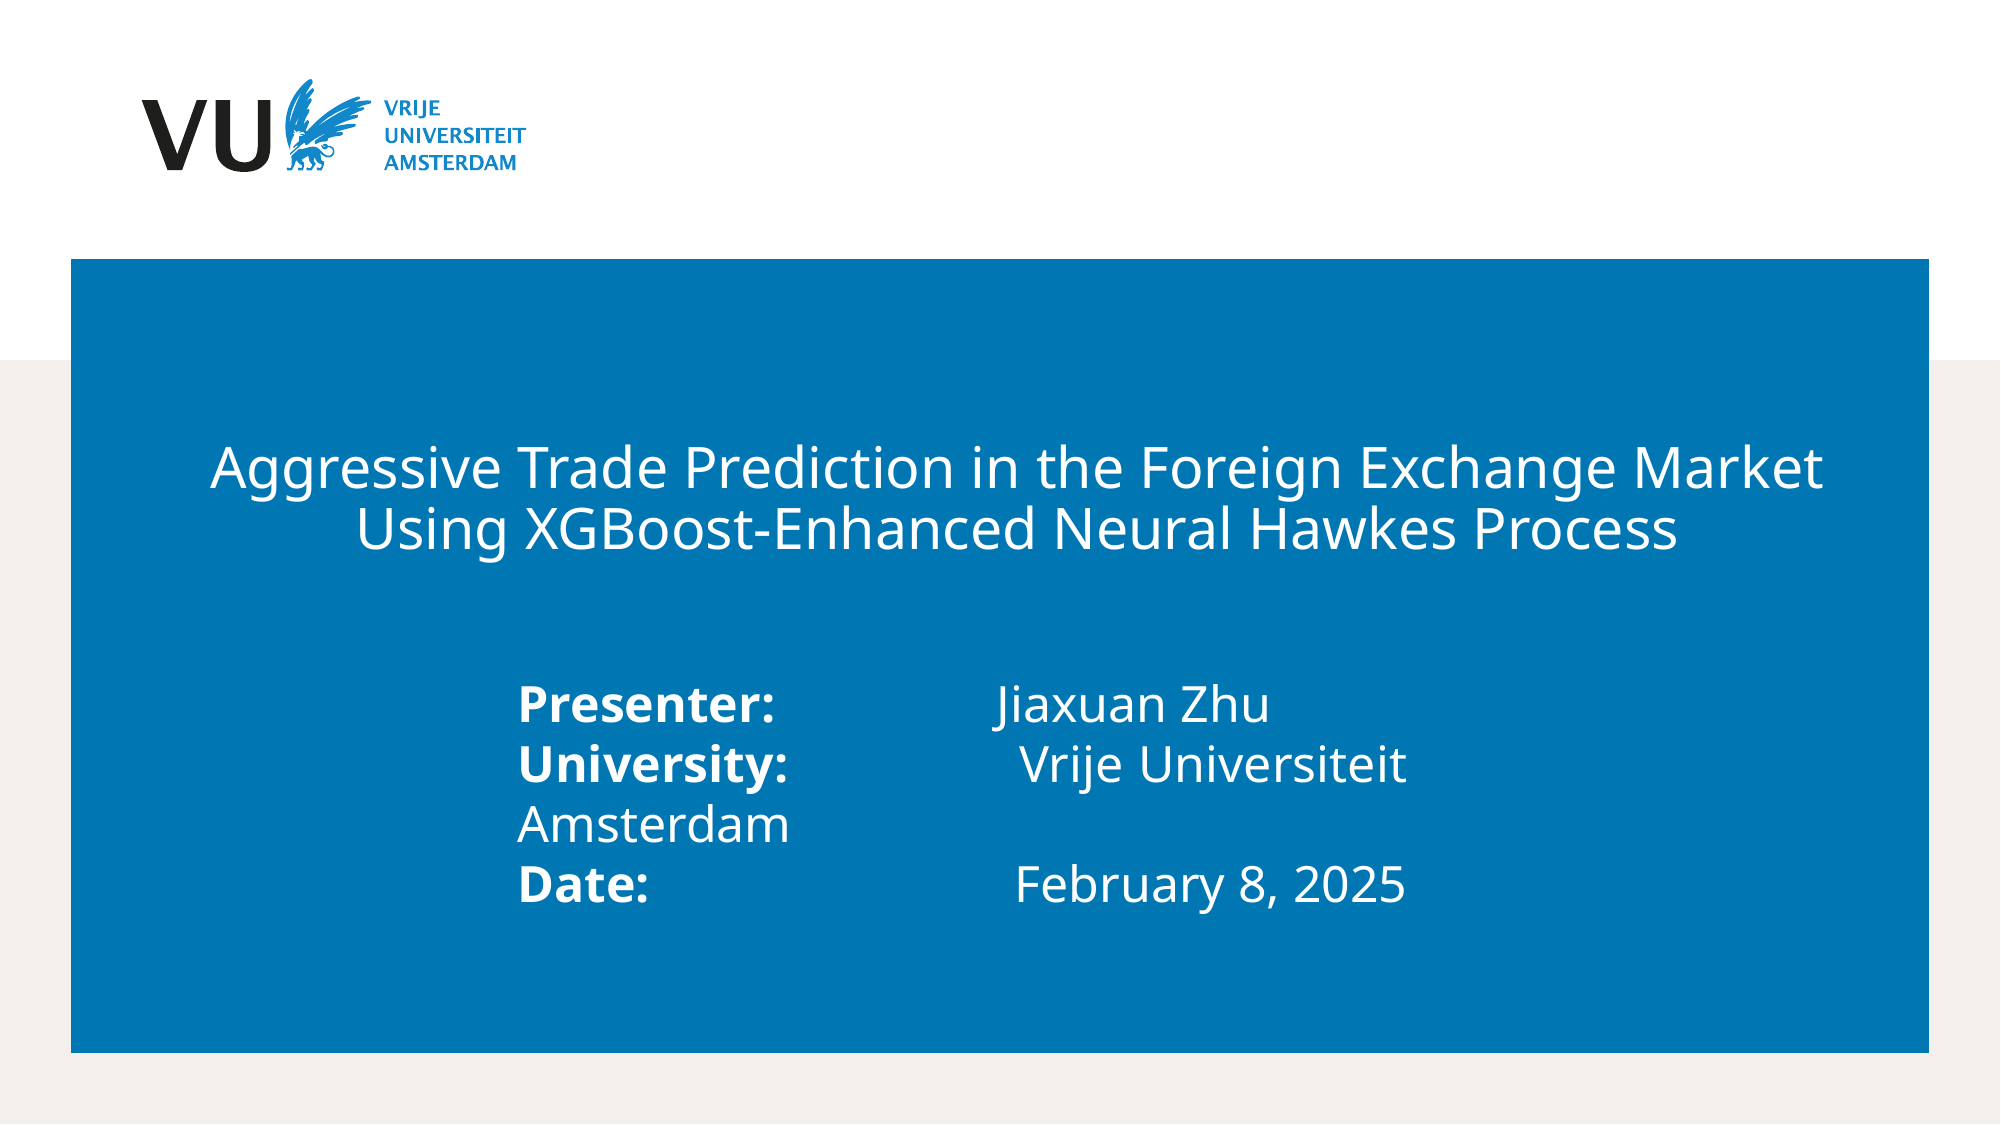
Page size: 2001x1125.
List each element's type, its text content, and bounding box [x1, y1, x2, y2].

title Aggressive Trade Prediction in the Foreign Exchange Market Using XGBoost-Enhanced Neural Hawkes Process [183, 400, 1852, 563]
text_box Presenter: Jiaxuan Zhu University: Vrije Universiteit Amsterdam Date: February 8, 2025 [502, 665, 1649, 984]
